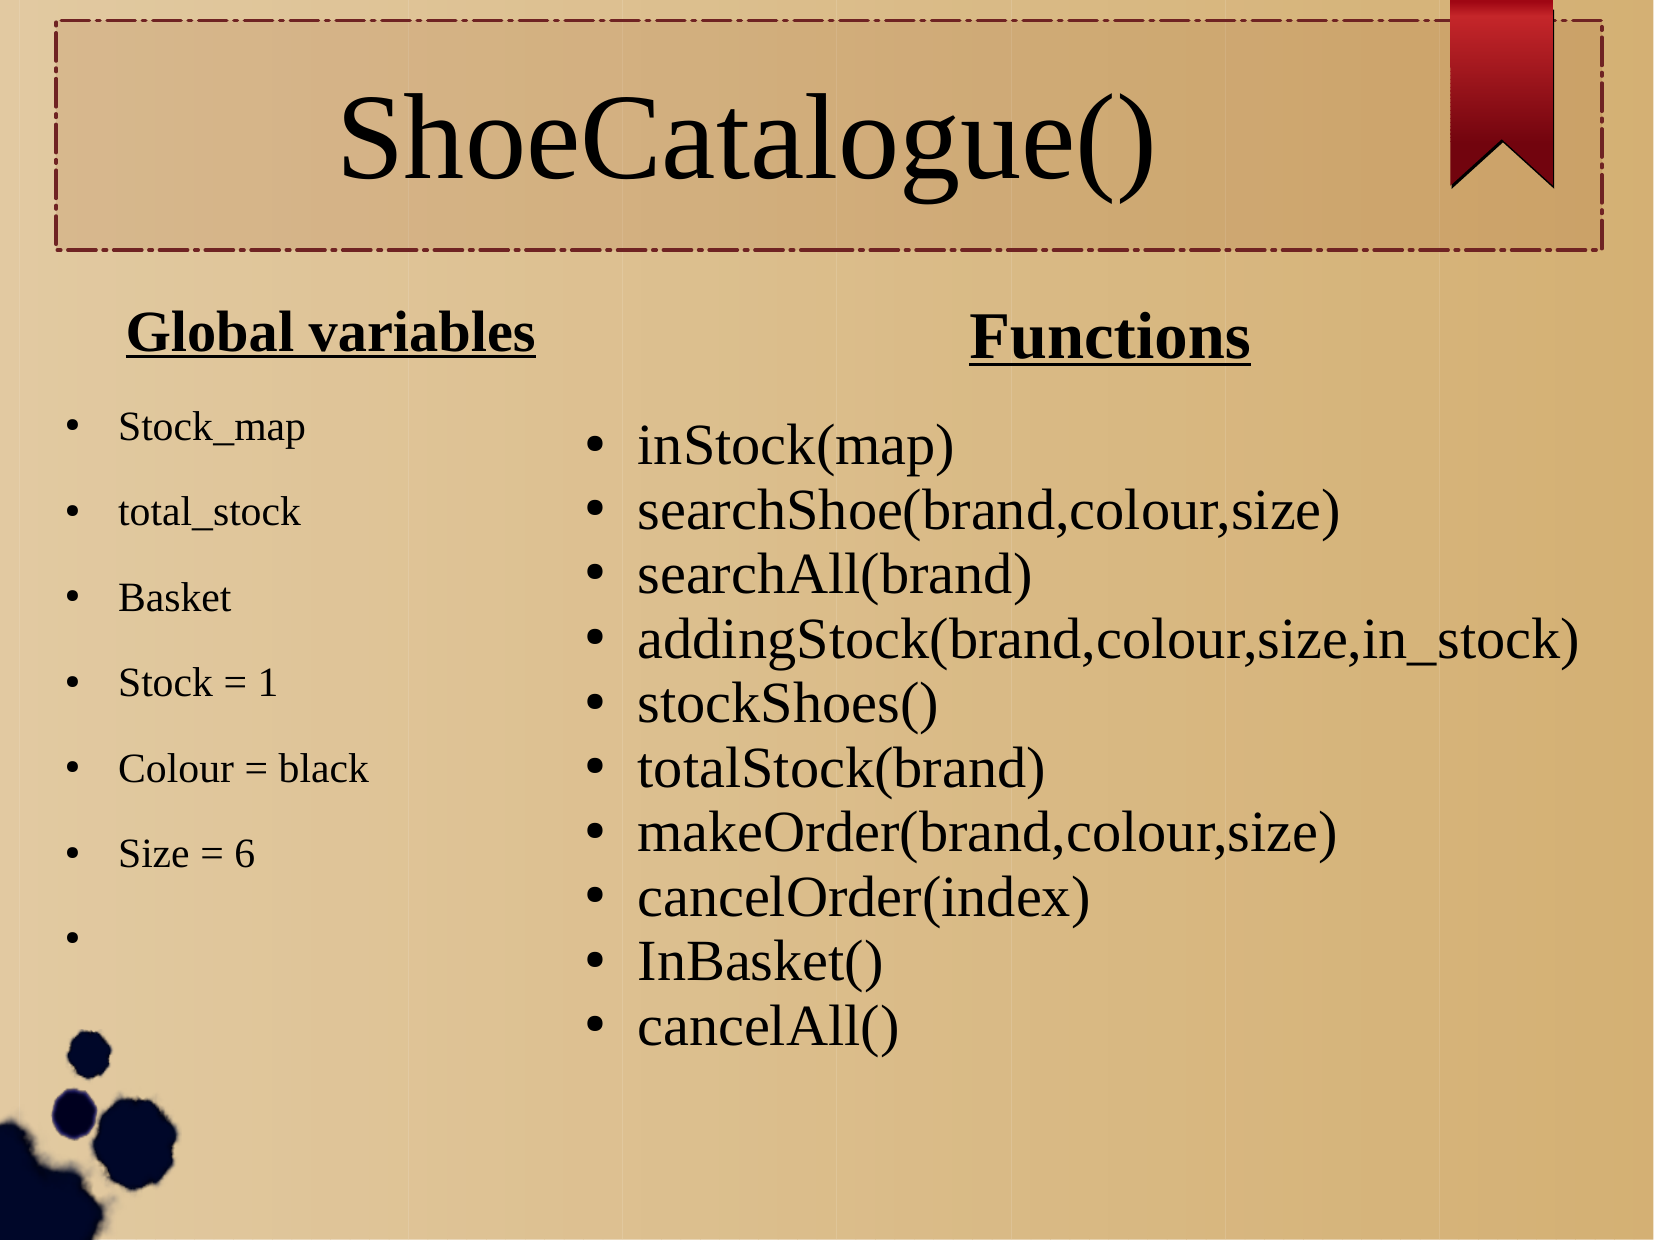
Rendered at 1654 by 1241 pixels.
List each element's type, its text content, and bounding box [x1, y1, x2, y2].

list Global variables Stock_map total_stock Basket Stock = 1 Colour = black Size = 6 [47, 299, 544, 1019]
title ShoeCatalogue() [82, 47, 1412, 229]
list Functions inStock(map) searchShoe(brand,colour,size) searchAll(brand) addingStock(brand,colour,size,in_stock) stockShoes() totalStock(brand) makeOrder(brand,colour,size) cancelOrder(index) InBasket() cancelAll() [566, 299, 1583, 1182]
